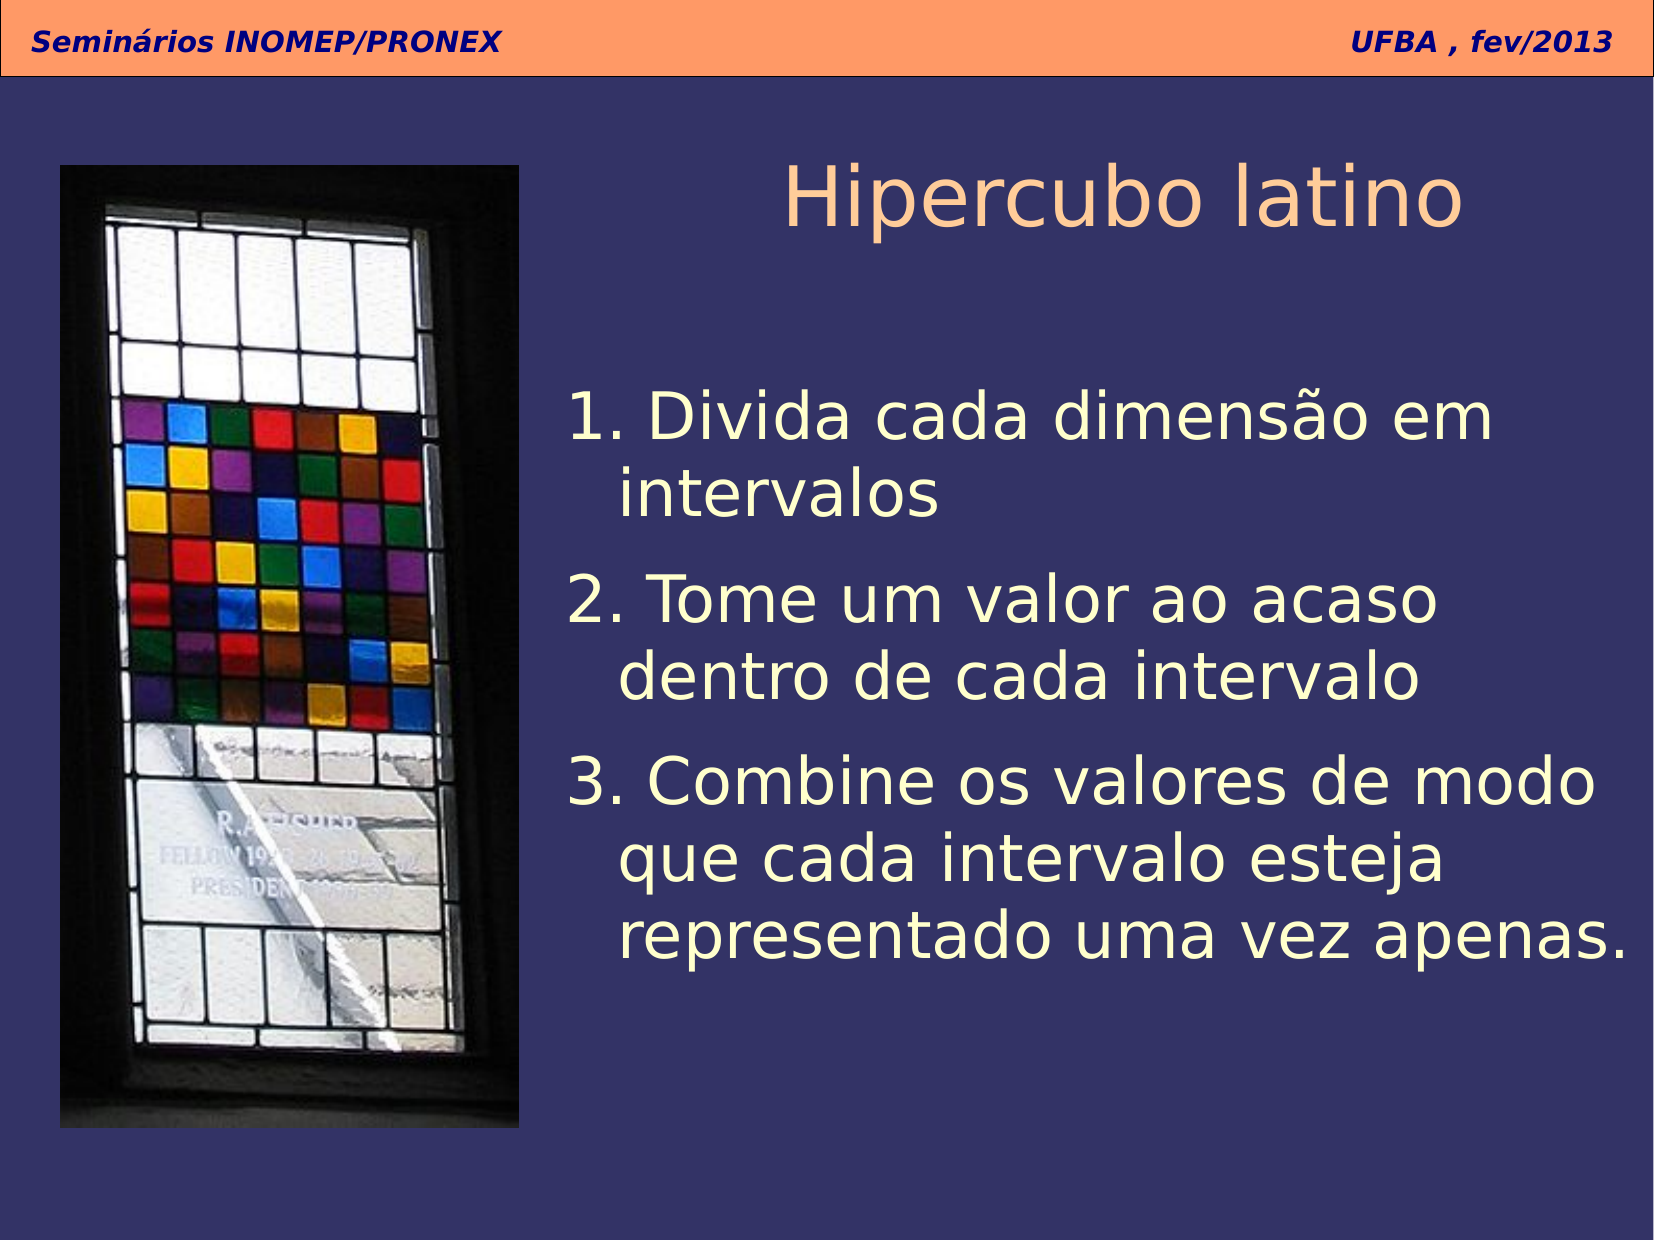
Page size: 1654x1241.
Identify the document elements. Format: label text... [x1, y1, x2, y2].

title Hipercubo latino [613, 123, 1634, 269]
picture [60, 165, 519, 1128]
list Divida cada dimensão em intervalos Tome um valor ao acaso dentro de cada intervalo Combine os valores de modo que cada intervalo esteja representado uma vez apenas. [548, 269, 1635, 992]
